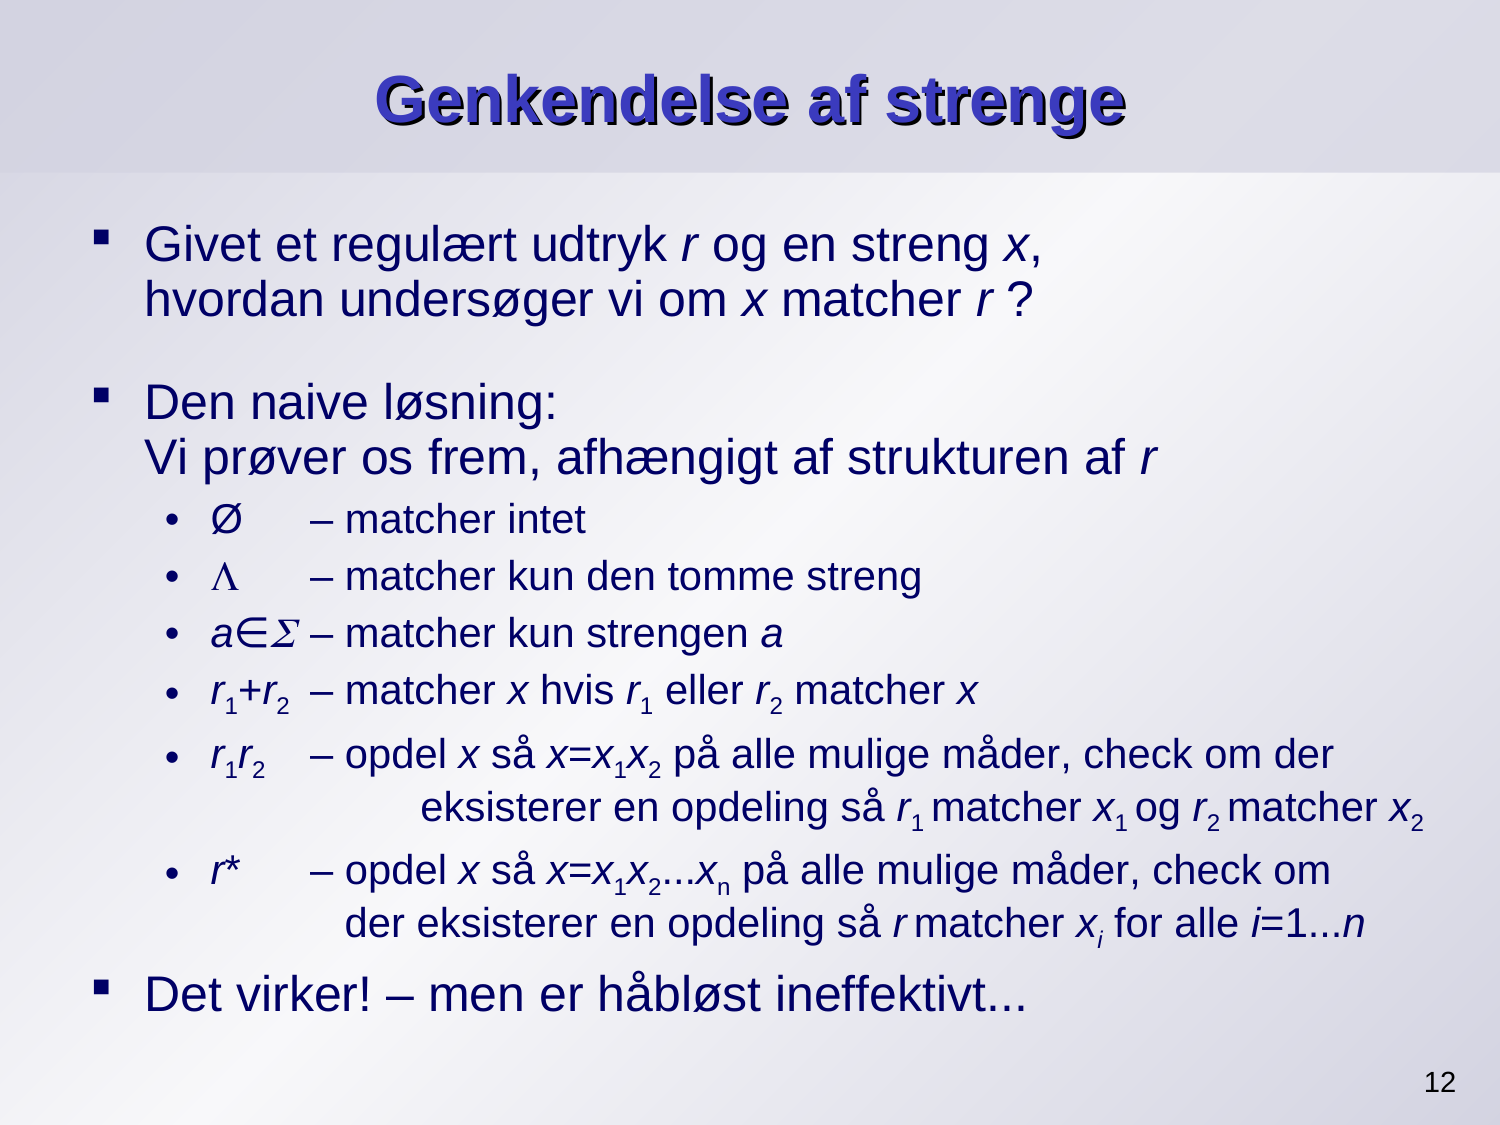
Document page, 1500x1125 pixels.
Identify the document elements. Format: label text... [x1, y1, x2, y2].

list Givet et regulært udtryk r og en streng x, hvordan undersøger vi om x matcher r ? Den naive løsning: Vi prøver os frem, afhængigt af strukturen af r Ø – matcher intet Λ – matcher kun den tomme streng a∈Σ – matcher kun strengen a r1+r2 – matcher x hvis r1 eller r2 matcher x r1r2 – opdel x så x=x1x2 på alle mulige måder, check om der eksisterer en opdeling så r1 matcher x1 og r2 matcher x2 r* – opdel x så x=x1x2...xn på alle mulige måder, check om der eksisterer en opdeling så r matcher xi for alle i=1...n Det virker! – men er håbløst ineffektivt... [74, 208, 1500, 1082]
title Genkendelse af strenge [75, 24, 1426, 174]
